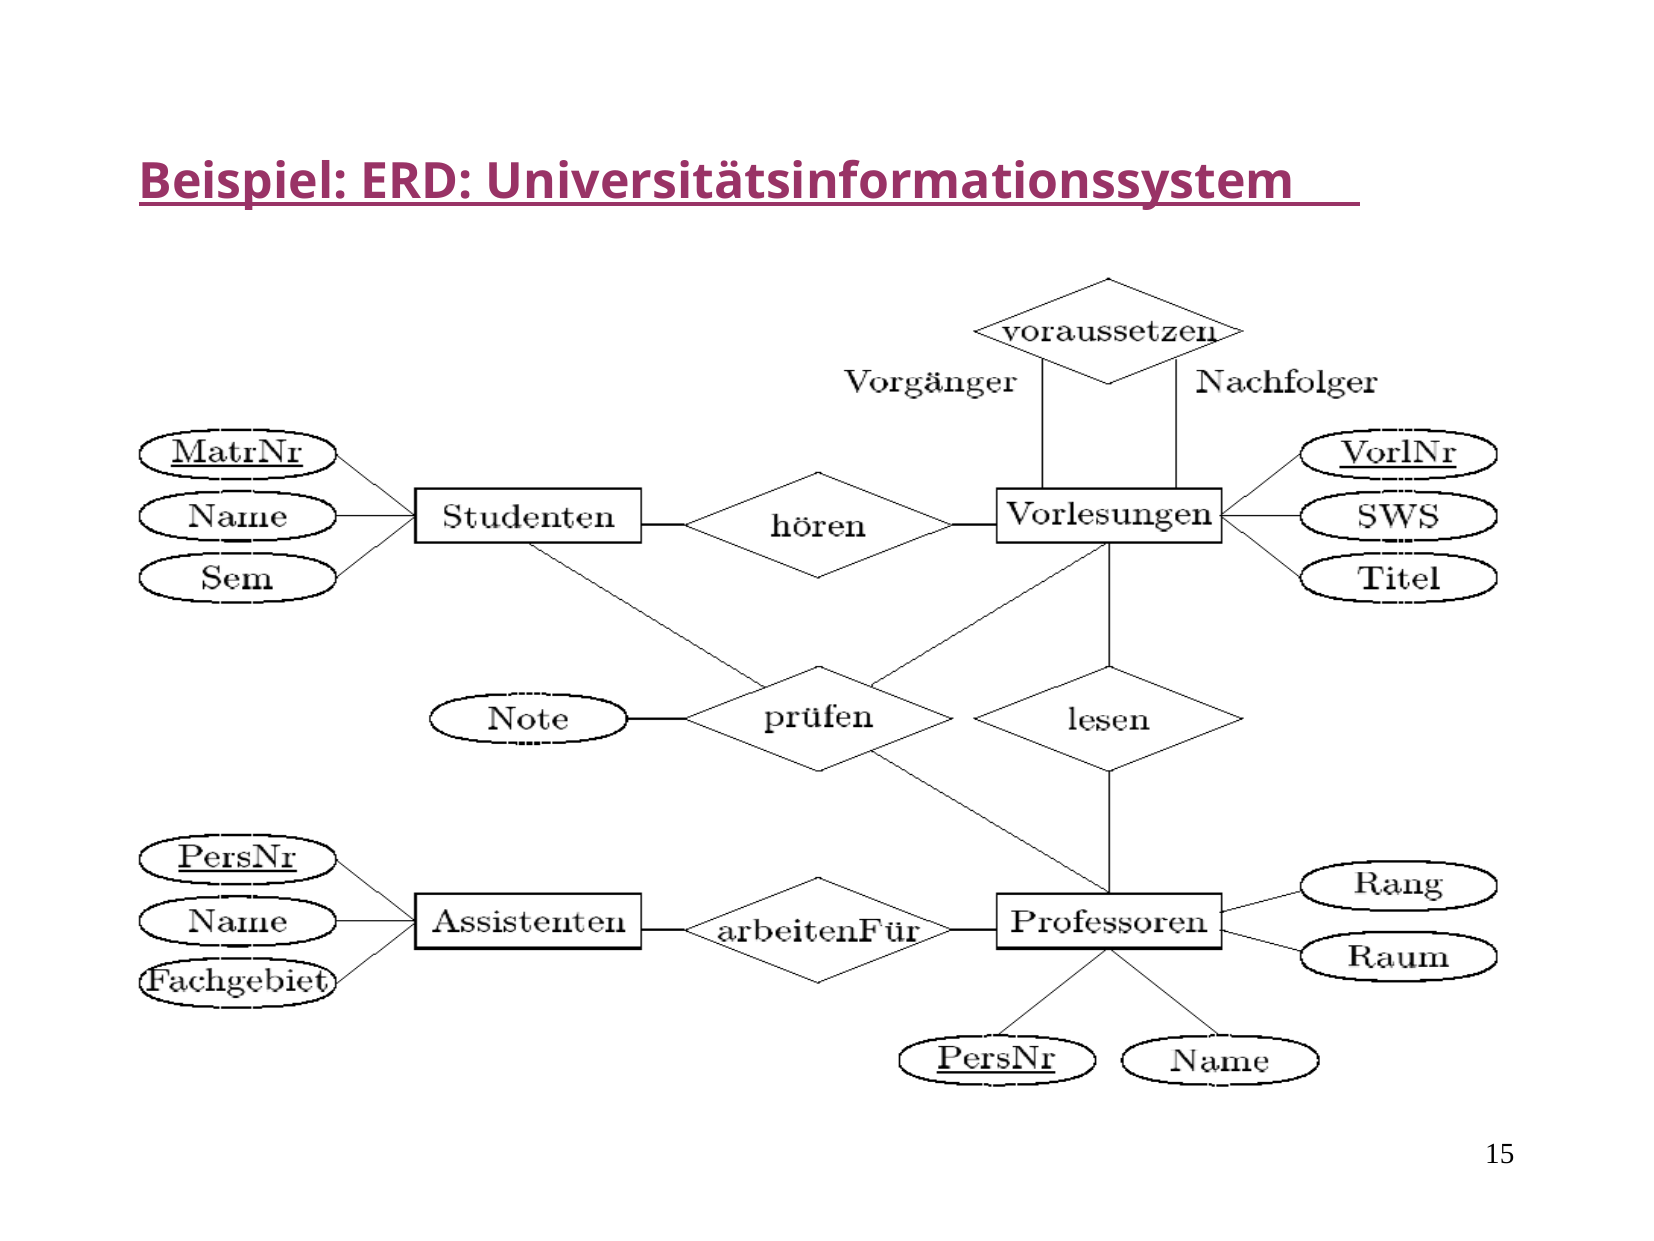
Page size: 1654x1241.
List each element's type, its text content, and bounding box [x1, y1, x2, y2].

picture [124, 261, 1516, 1094]
title Beispiel: ERD: Universitätsinformationssystem [124, 110, 1530, 249]
